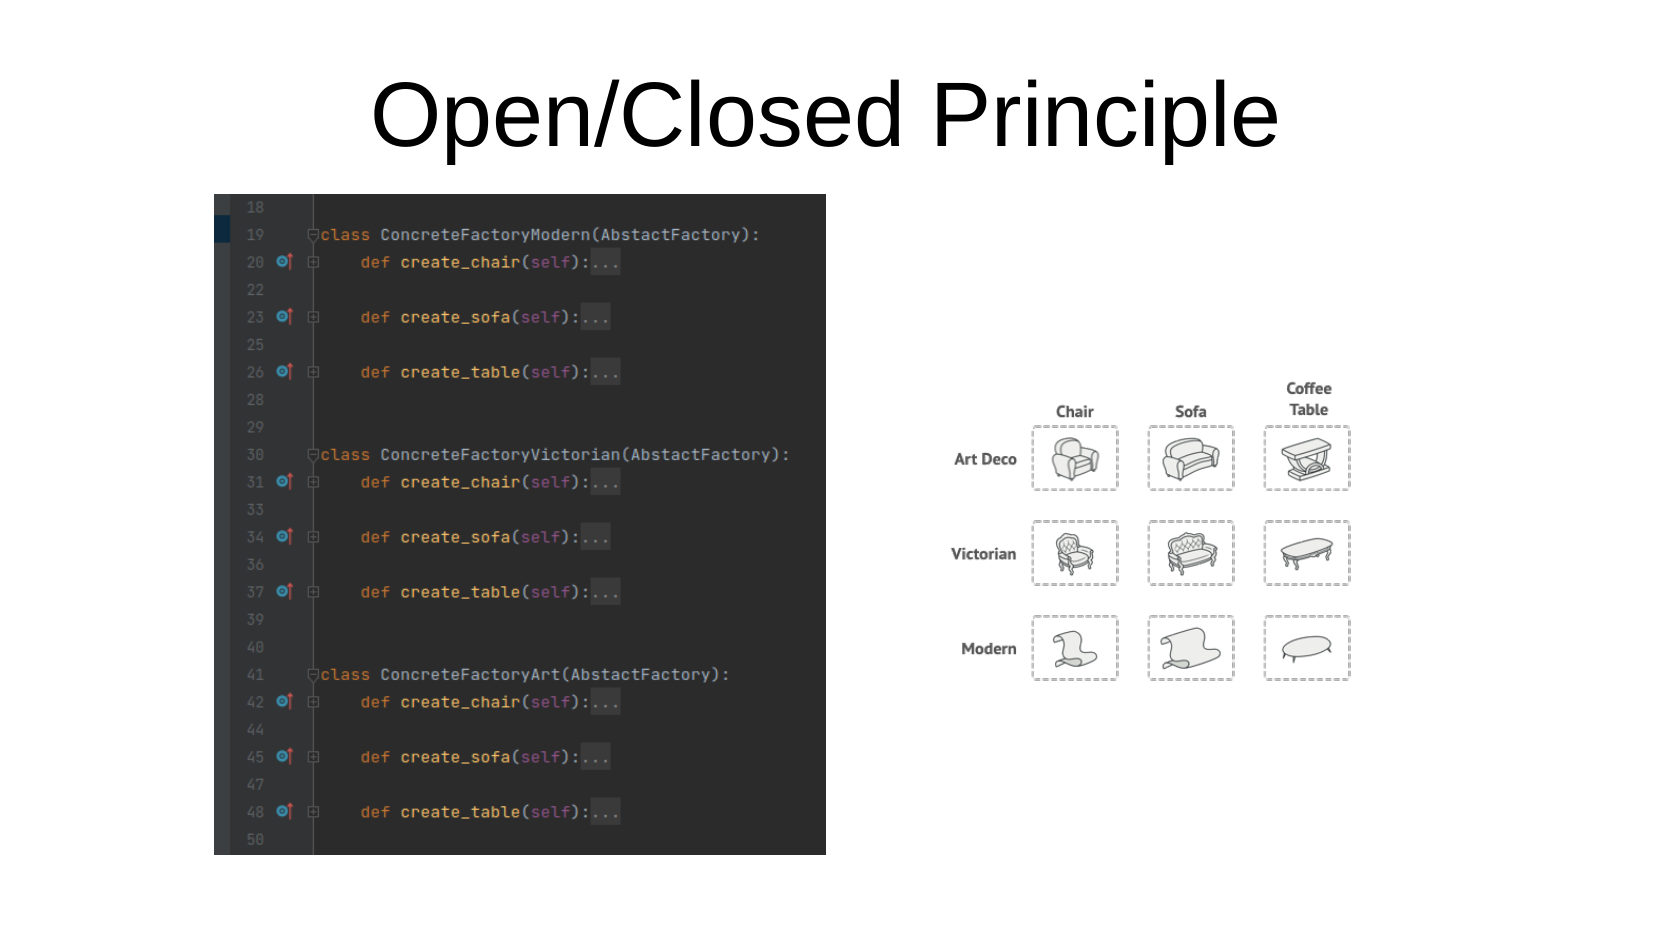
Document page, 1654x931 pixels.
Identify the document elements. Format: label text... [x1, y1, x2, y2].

title Open/Closed Principle [82, 37, 1571, 193]
picture [938, 374, 1381, 691]
picture [214, 194, 826, 856]
